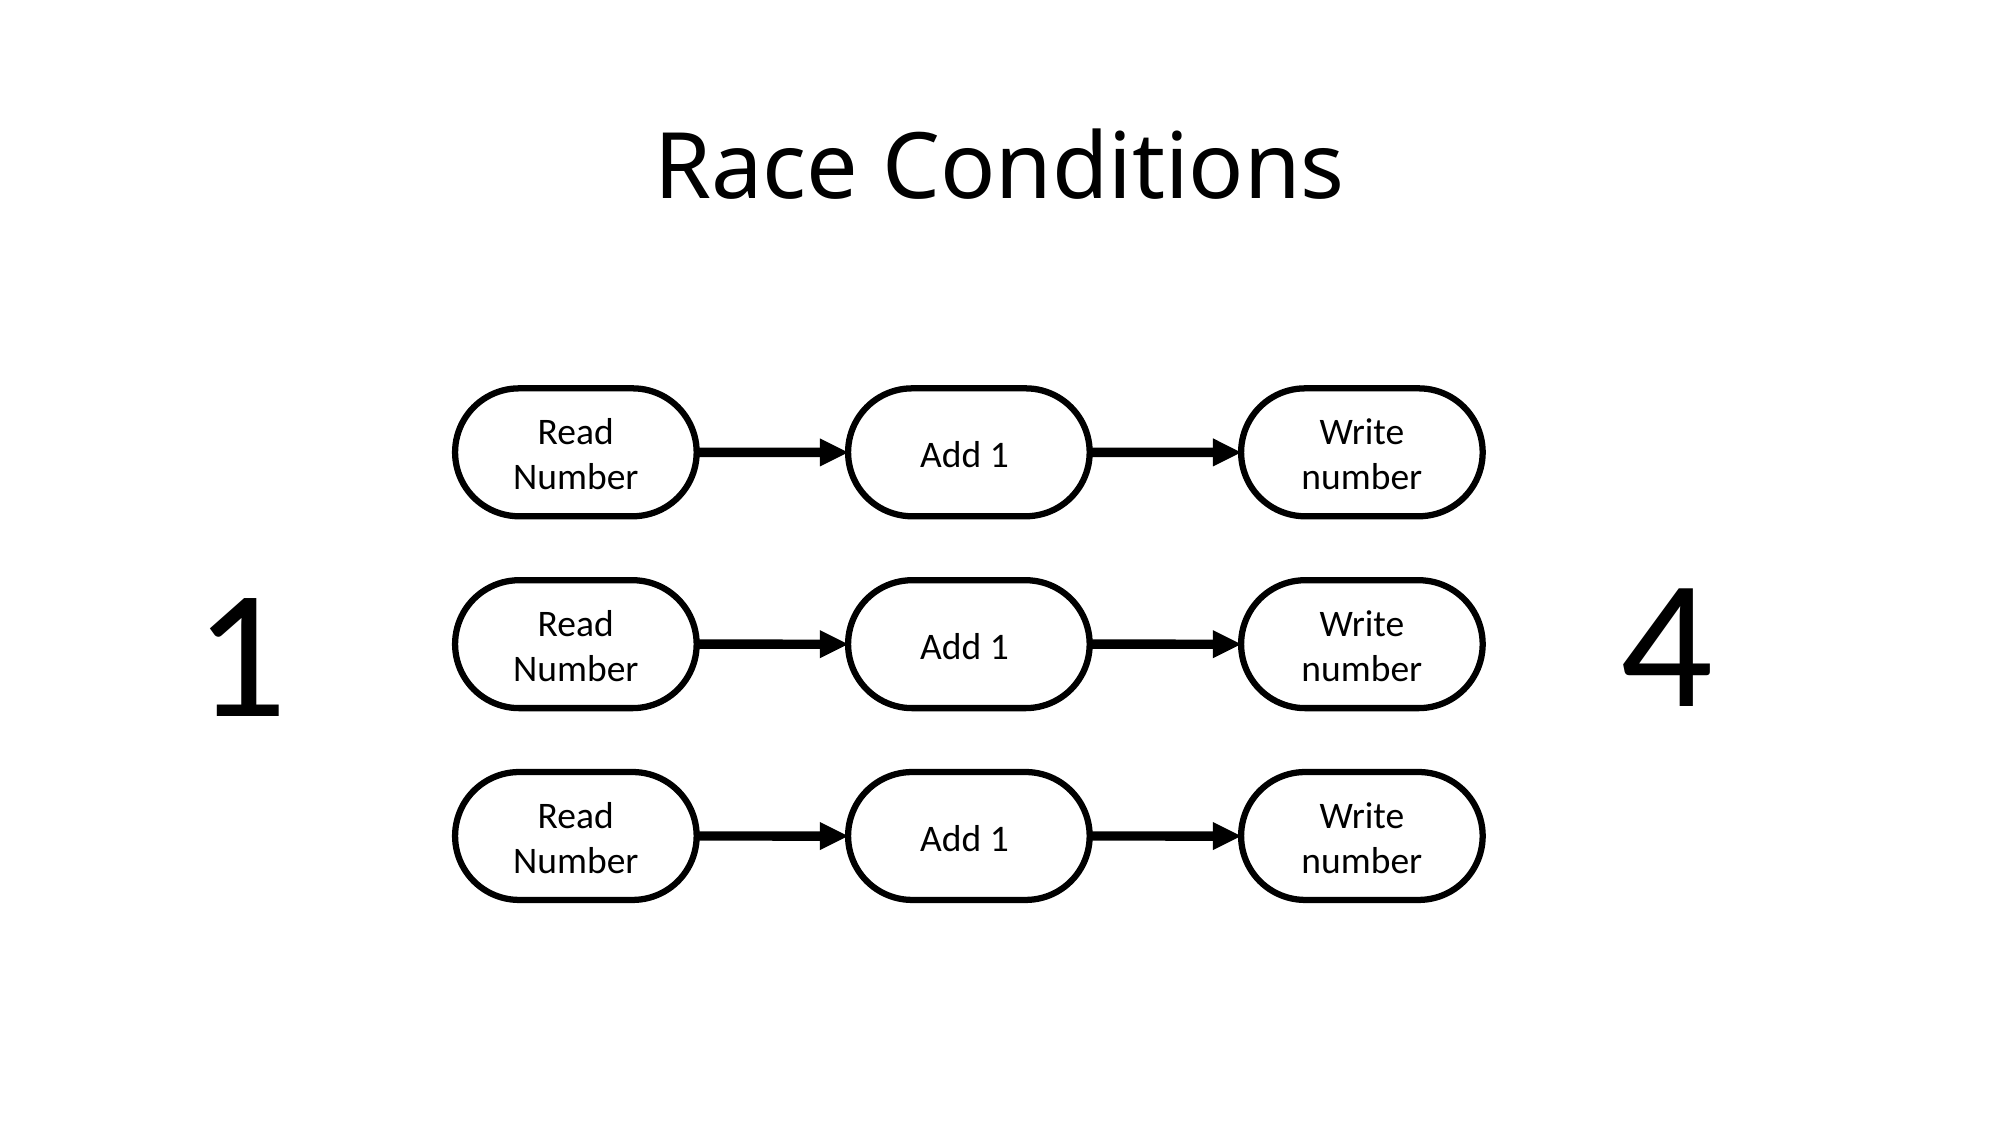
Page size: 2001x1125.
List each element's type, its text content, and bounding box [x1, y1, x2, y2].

text_box Write number [1241, 772, 1483, 900]
text_box Add 1 [848, 388, 1090, 517]
text_box Add 1 [848, 772, 1090, 900]
title Race Conditions [137, 59, 1863, 278]
text_box 4 [1605, 516, 1806, 752]
text_box Read Number [455, 772, 697, 900]
text_box Read Number [455, 580, 697, 709]
text_box Read Number [455, 388, 697, 517]
text_box Write number [1241, 388, 1483, 517]
text_box Add 1 [848, 580, 1090, 709]
text_box 1 [179, 525, 380, 761]
text_box Write number [1241, 580, 1483, 709]
